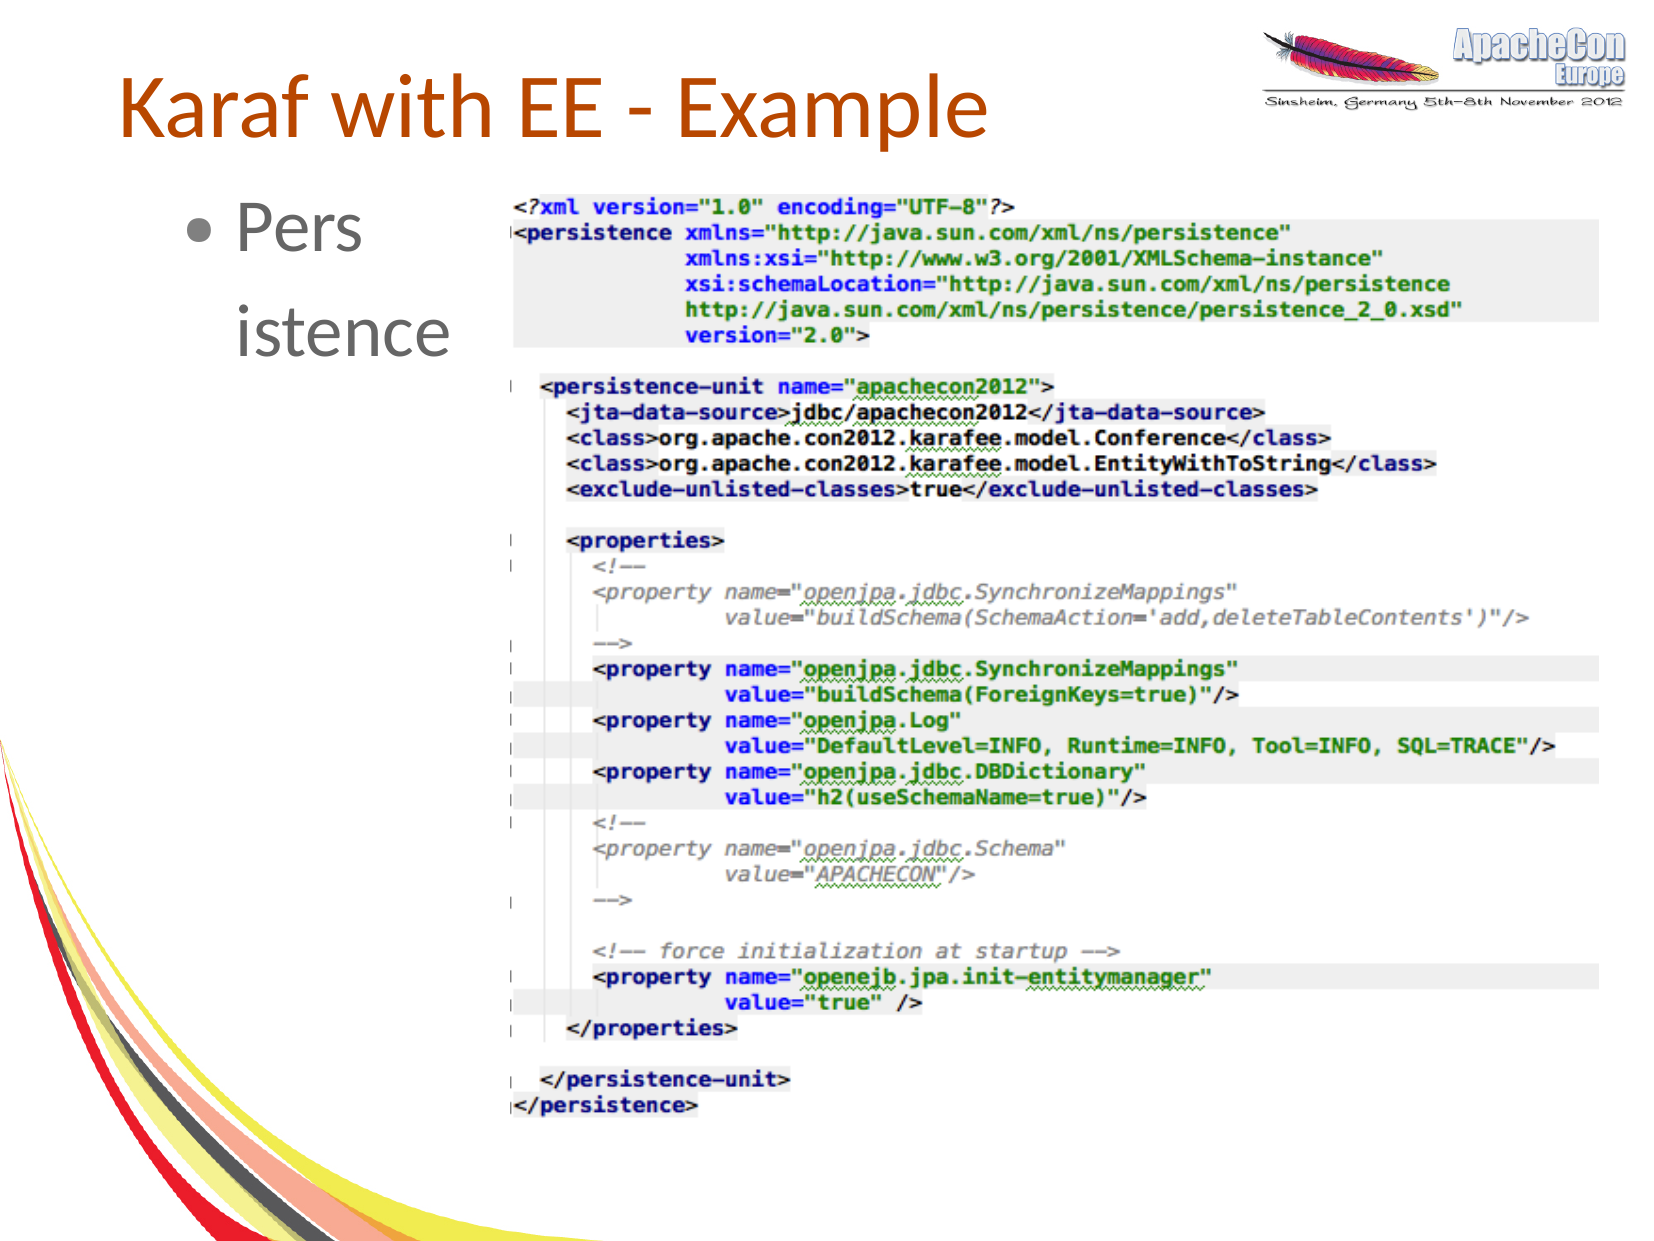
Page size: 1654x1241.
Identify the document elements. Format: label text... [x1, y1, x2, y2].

list Pers istence [165, 195, 510, 901]
title Karaf with EE - Example [59, 59, 1418, 171]
picture [0, 0, 1654, 1241]
